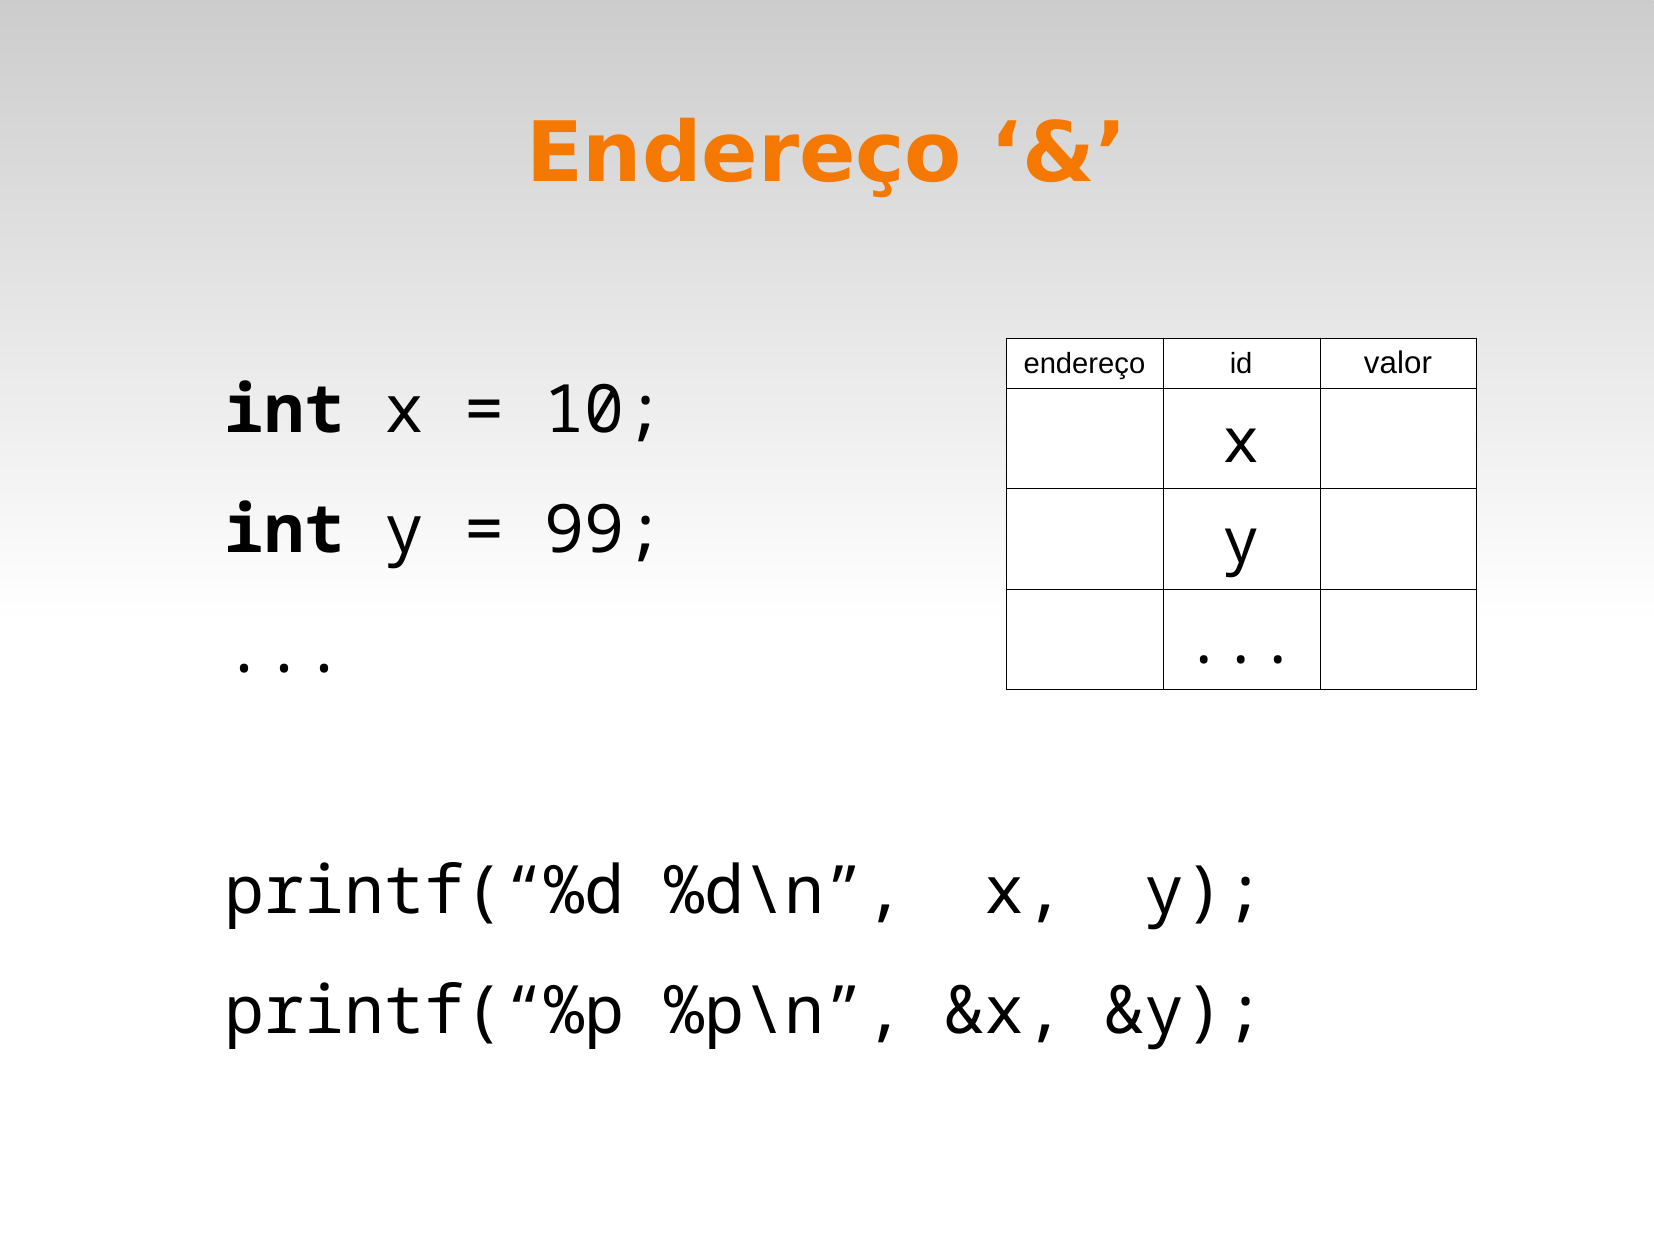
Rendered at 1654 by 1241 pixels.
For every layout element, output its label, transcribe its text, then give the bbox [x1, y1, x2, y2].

table_cell x [1164, 389, 1320, 488]
table_cell [1007, 389, 1163, 488]
table_cell y [1164, 489, 1320, 589]
list int x = 10; int y = 99; ... printf(“%d %d\n”, x, y); printf(“%p %p\n”, &x, &y); [82, 361, 1571, 1180]
table_header endereço [1007, 339, 1163, 388]
table_cell [1321, 489, 1476, 589]
title Endereço ‘&’ [82, 49, 1571, 257]
table_cell [1321, 590, 1476, 689]
table_header valor [1321, 339, 1476, 388]
table_cell [1007, 590, 1163, 689]
table_cell ... [1164, 590, 1320, 689]
table_cell [1007, 489, 1163, 589]
table_header id [1164, 339, 1320, 388]
table_cell [1321, 389, 1476, 488]
